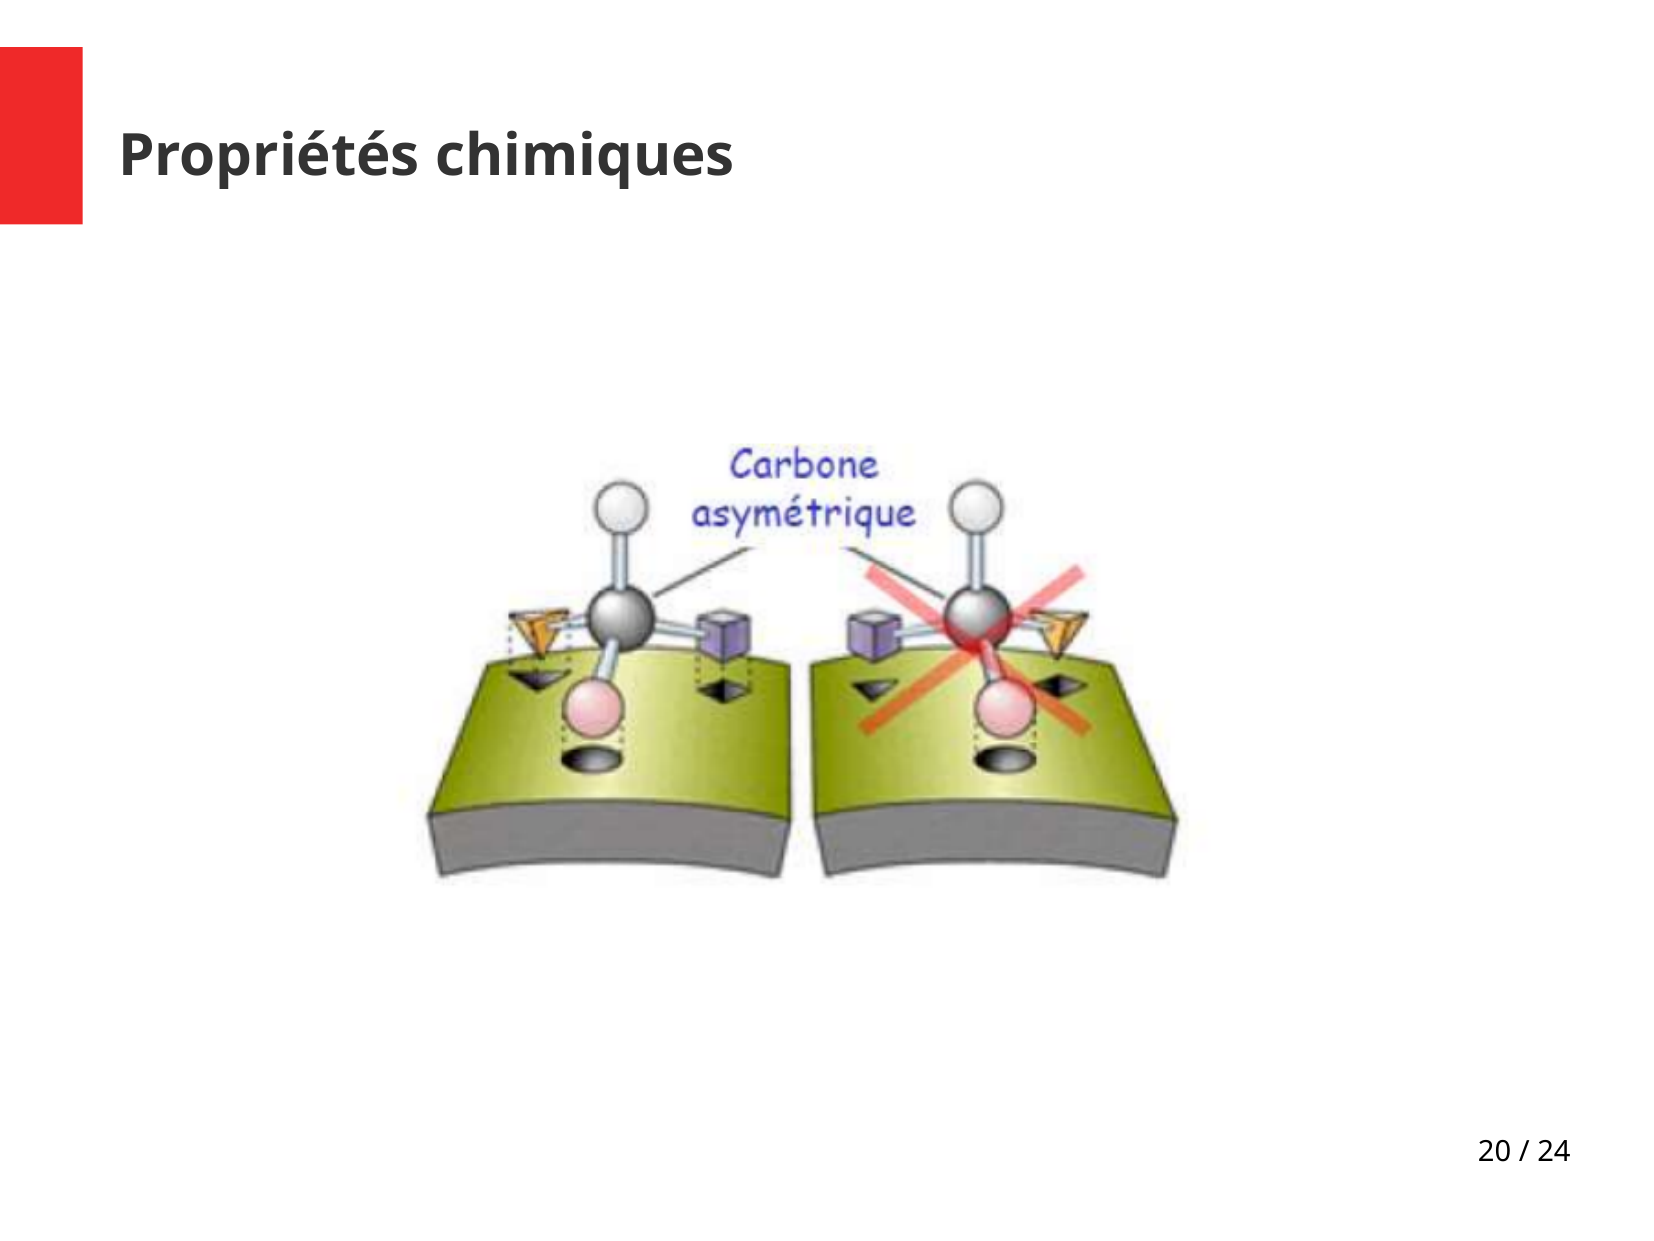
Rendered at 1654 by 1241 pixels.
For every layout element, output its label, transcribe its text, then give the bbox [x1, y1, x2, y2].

title Propriétés chimiques [118, 49, 1571, 257]
picture [366, 389, 1317, 972]
